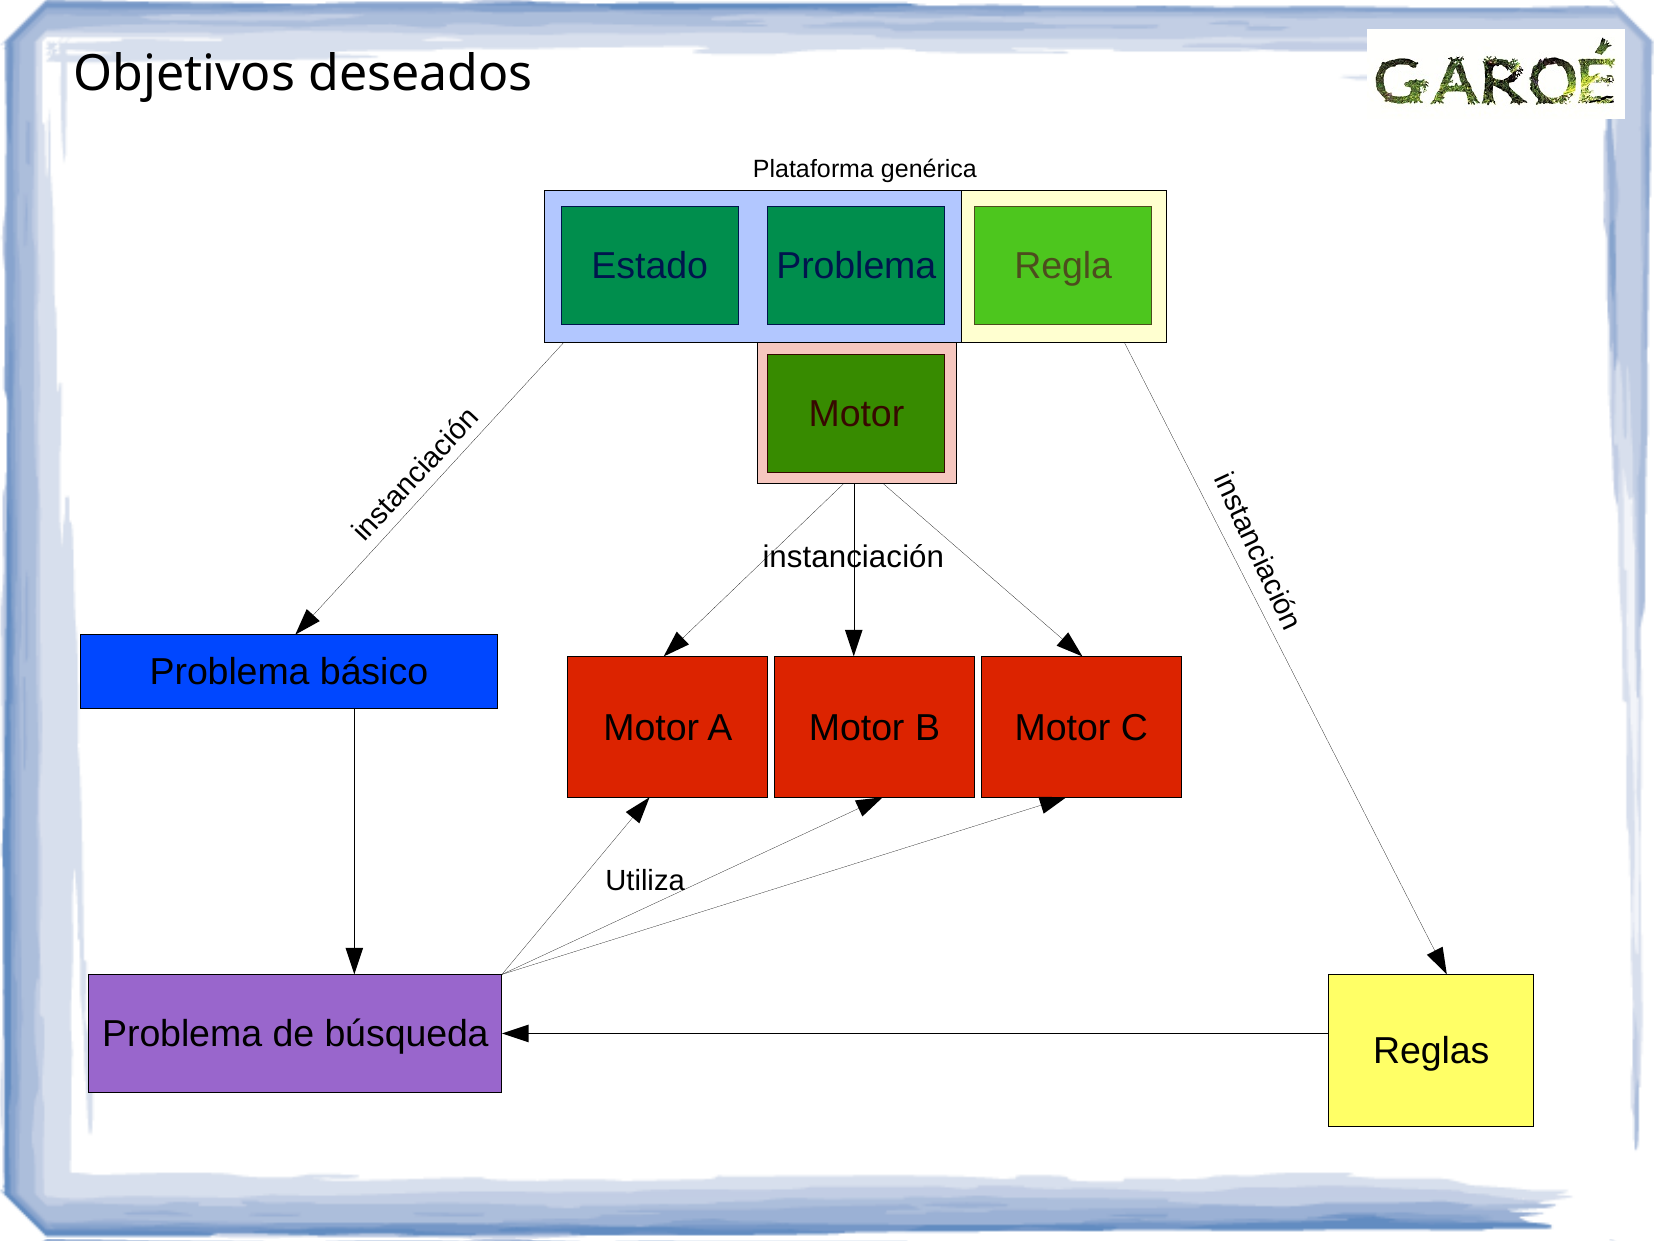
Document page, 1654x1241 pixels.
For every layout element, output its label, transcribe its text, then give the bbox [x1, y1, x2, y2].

text_box Motor B [774, 656, 975, 798]
text_box Reglas [1328, 974, 1534, 1127]
text_box instanciación [747, 531, 960, 582]
text_box [544, 190, 1167, 484]
text_box instanciación [329, 384, 501, 563]
text_box Motor C [981, 656, 1182, 798]
text_box Problema de búsqueda [88, 974, 502, 1093]
text_box Problema básico [80, 634, 498, 709]
text_box instanciación [1194, 451, 1323, 652]
text_box Objetivos deseados [59, 29, 1367, 115]
text_box Motor A [567, 656, 768, 798]
text_box Utiliza [590, 856, 1093, 904]
text_box Plataforma genérica [738, 147, 1004, 190]
picture [0, 0, 1654, 1241]
